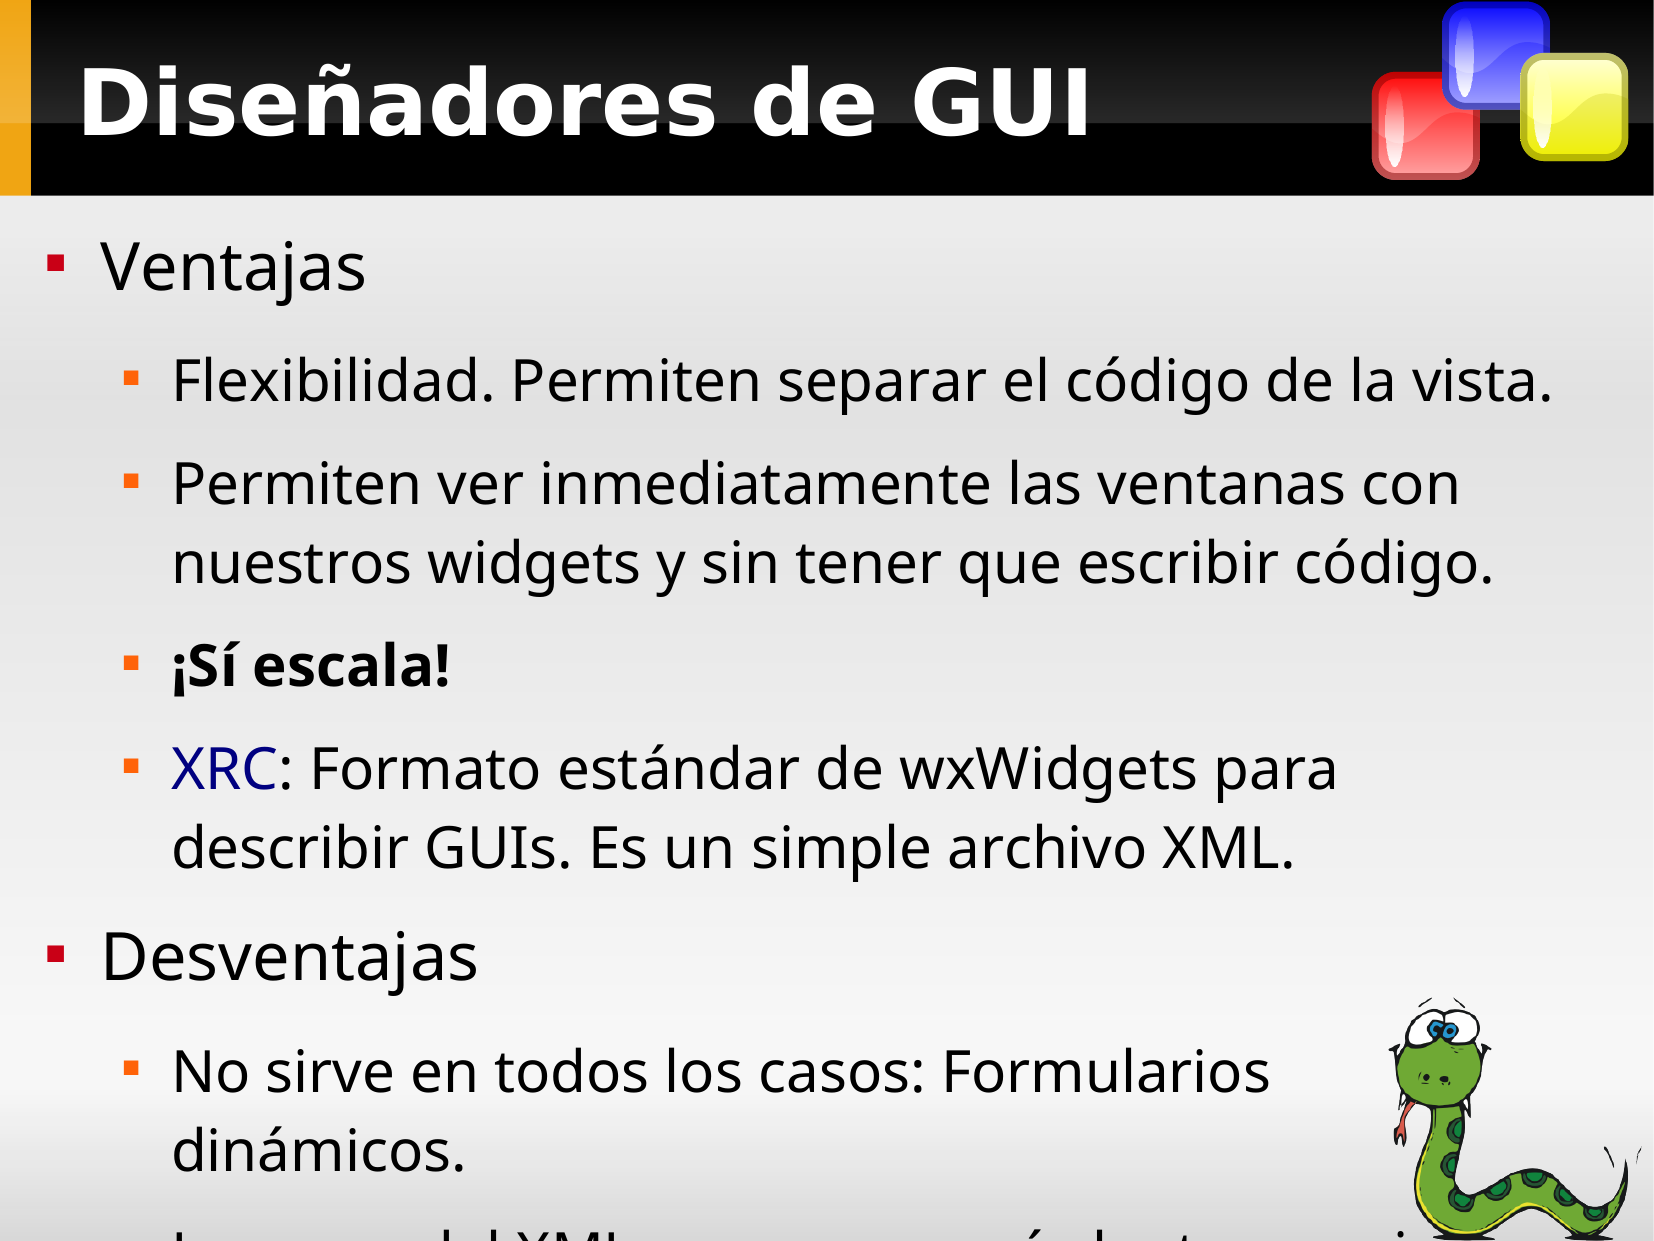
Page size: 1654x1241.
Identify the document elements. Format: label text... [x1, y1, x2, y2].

list Ventajas Flexibilidad. Permiten separar el código de la vista. Permiten ver inmediatamente las ventanas con nuestros widgets y sin tener que escribir código. ¡Sí escala! XRC: Formato estándar de wxWidgets para describir GUIs. Es un simple archivo XML. Desventajas No sirve en todos los casos: Formularios dinámicos. La carga del XML es un poco más lenta que si armamos la interfaz con código. [29, 219, 1571, 1182]
title Diseñadores de GUI [76, 7, 1565, 200]
picture [0, 0, 1654, 1241]
